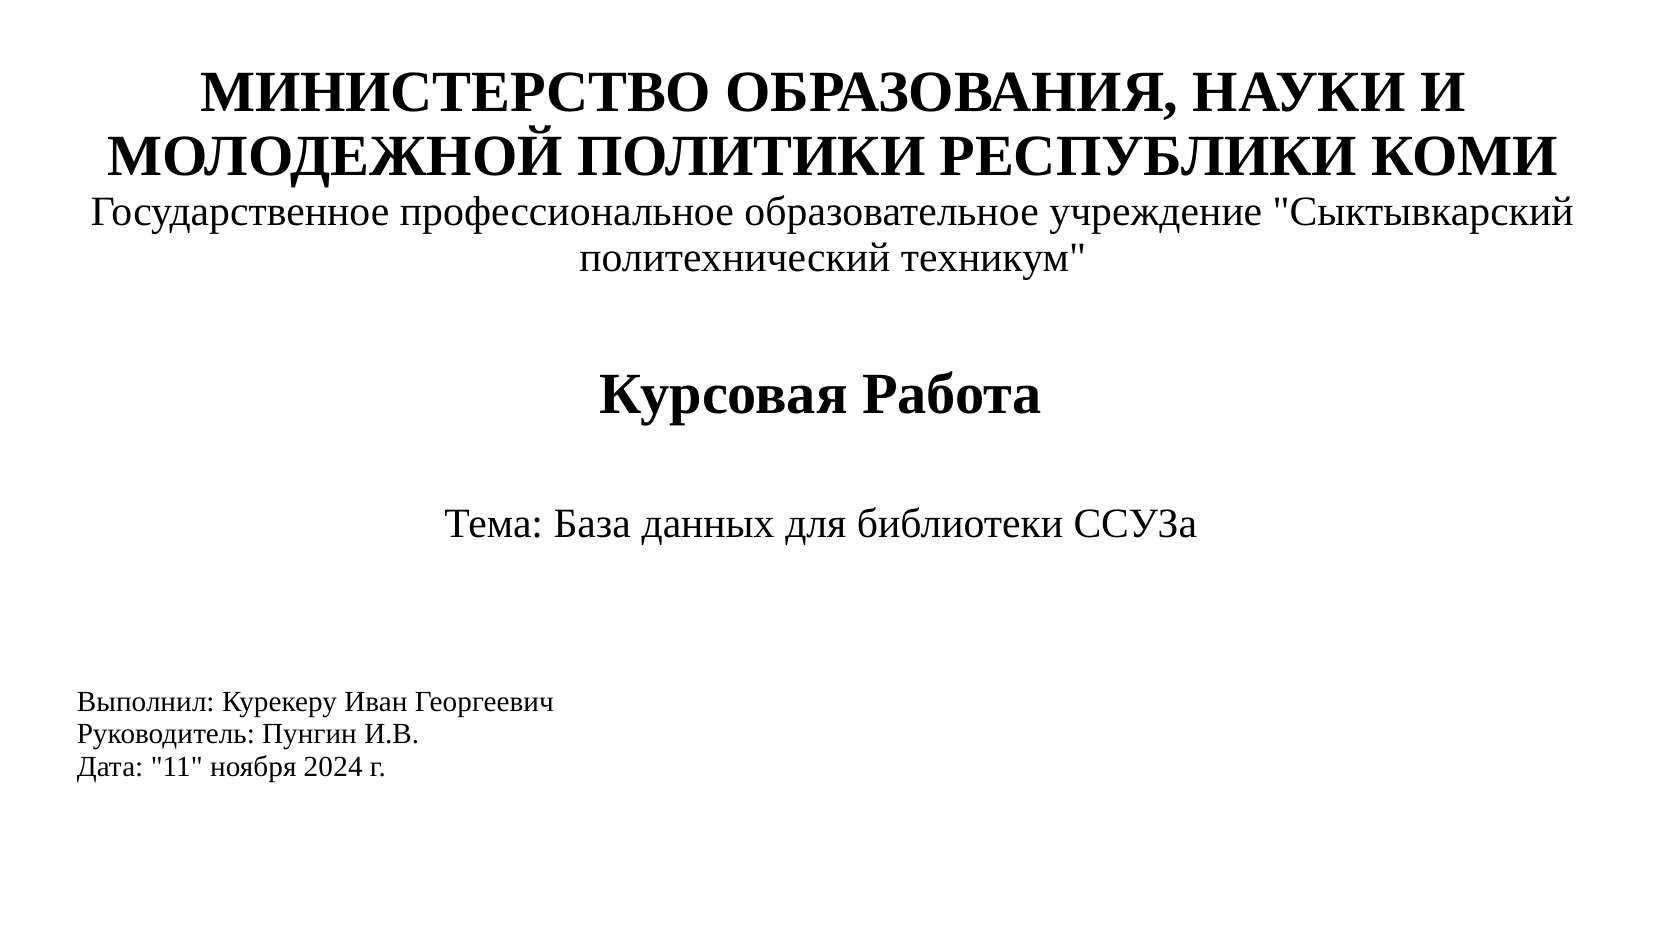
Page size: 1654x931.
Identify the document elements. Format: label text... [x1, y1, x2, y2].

subtitle Курсовая Работа Тема: База данных для библиотеки ССУЗа Выполнил: Курекеру Иван Георгеевич Руководитель: Пунгин И.В. Дата: "11" ноября 2024 г. [76, 361, 1565, 857]
title МИНИСТЕРСТВО ОБРАЗОВАНИЯ, НАУКИ И МОЛОДЕЖНОЙ ПОЛИТИКИ РЕСПУБЛИКИ КОМИ Государственное профессиональное образовательное учреждение "Сыктывкарский политехнический техникум" [88, 59, 1577, 281]
